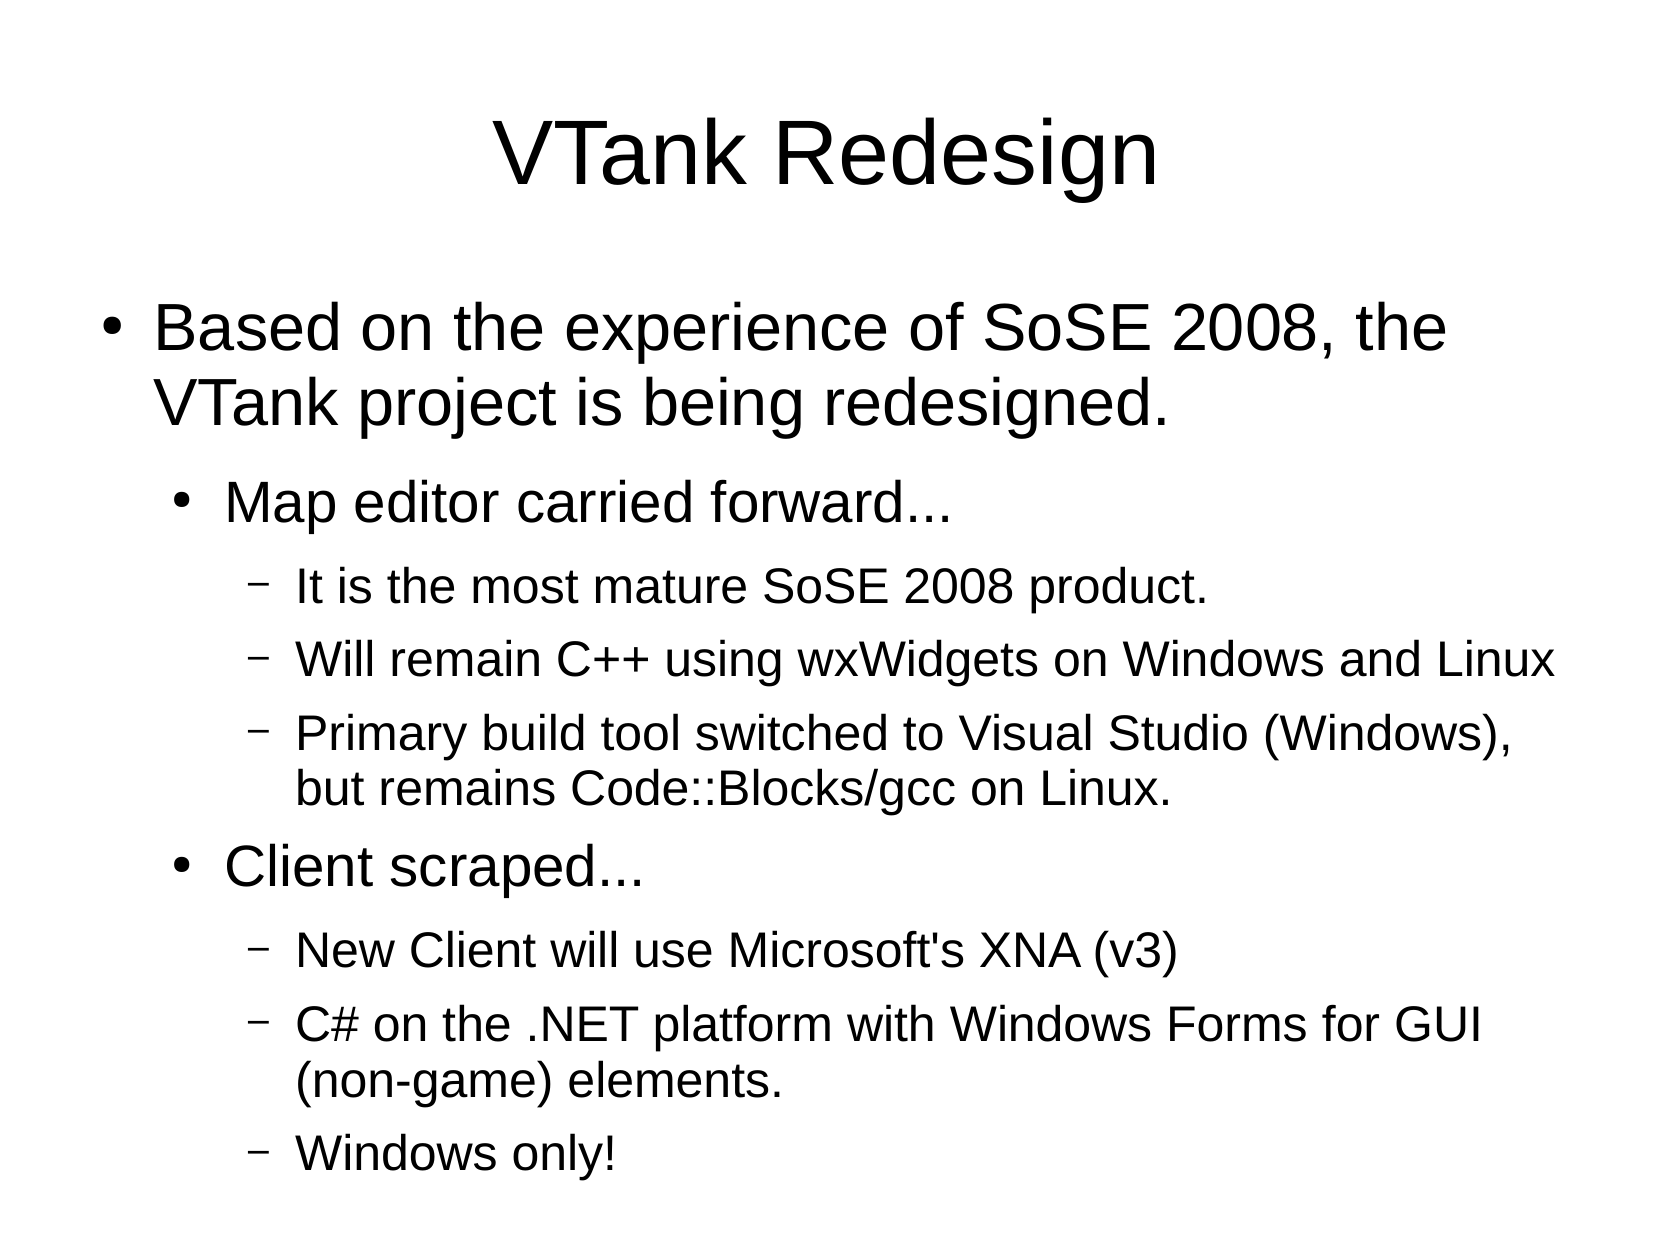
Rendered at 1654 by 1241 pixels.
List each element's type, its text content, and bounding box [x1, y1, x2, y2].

list Based on the experience of SoSE 2008, the VTank project is being redesigned. Map editor carried forward... It is the most mature SoSE 2008 product. Will remain C++ using wxWidgets on Windows and Linux Primary build tool switched to Visual Studio (Windows), but remains Code::Blocks/gcc on Linux. Client scraped... New Client will use Microsoft's XNA (v3) C# on the .NET platform with Windows Forms for GUI (non-game) elements. Windows only! [82, 290, 1571, 1180]
title VTank Redesign [82, 56, 1571, 250]
